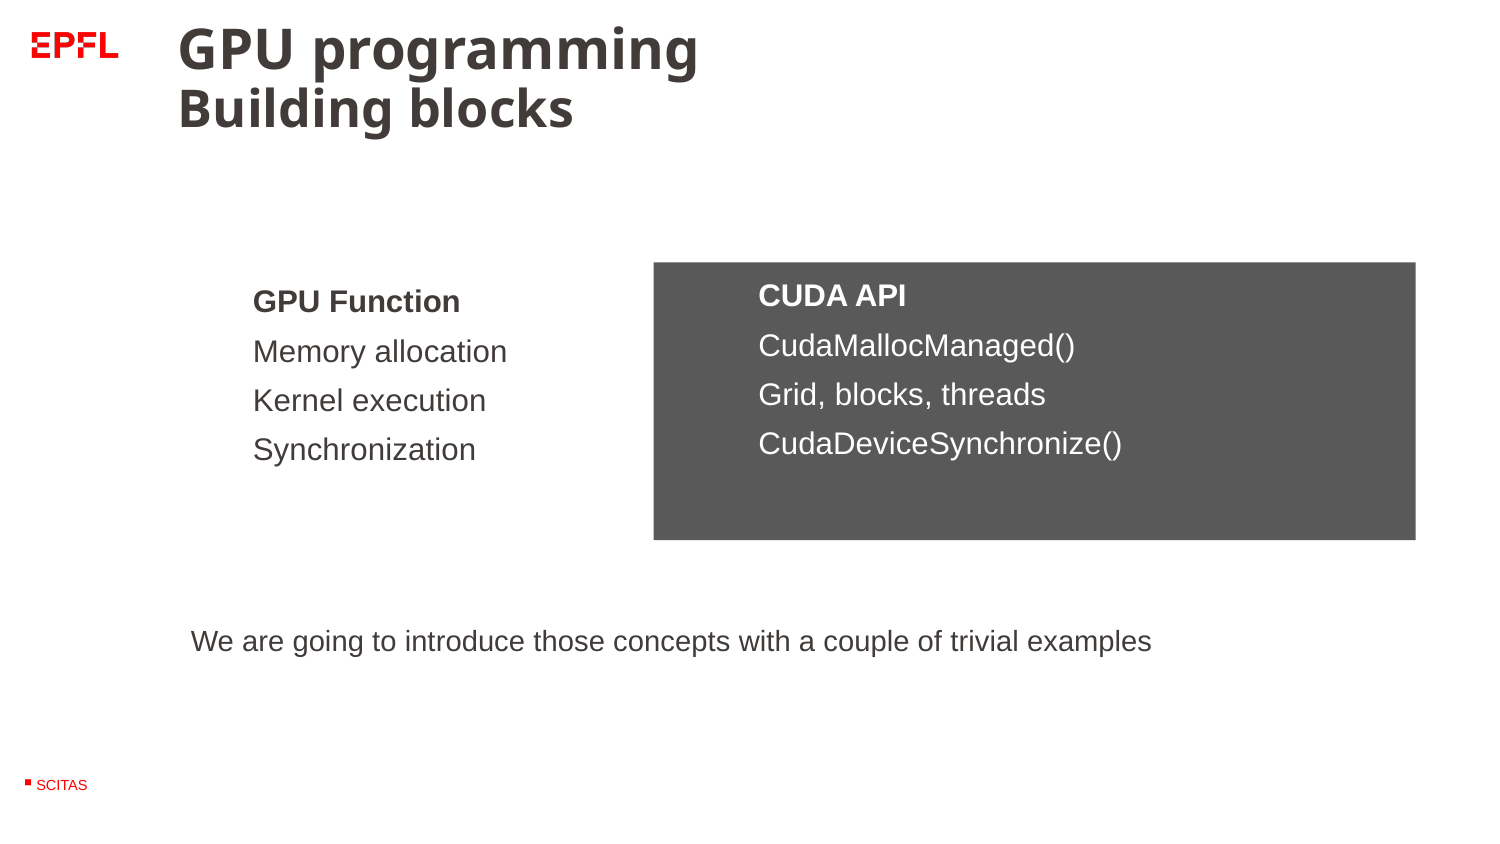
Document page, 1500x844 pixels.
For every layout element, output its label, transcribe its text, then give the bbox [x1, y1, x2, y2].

text_box [653, 262, 1416, 272]
text_box We are going to introduce those concepts with a couple of trivial examples [175, 607, 1422, 673]
picture [21, 21, 129, 69]
list GPU Function Memory allocation Kernel execution Synchronization [148, 278, 1416, 844]
list CUDA API CudaMallocManaged() Grid, blocks, threads CudaDeviceSynchronize() [653, 272, 1500, 496]
title GPU programming Building blocks [148, 21, 1416, 198]
